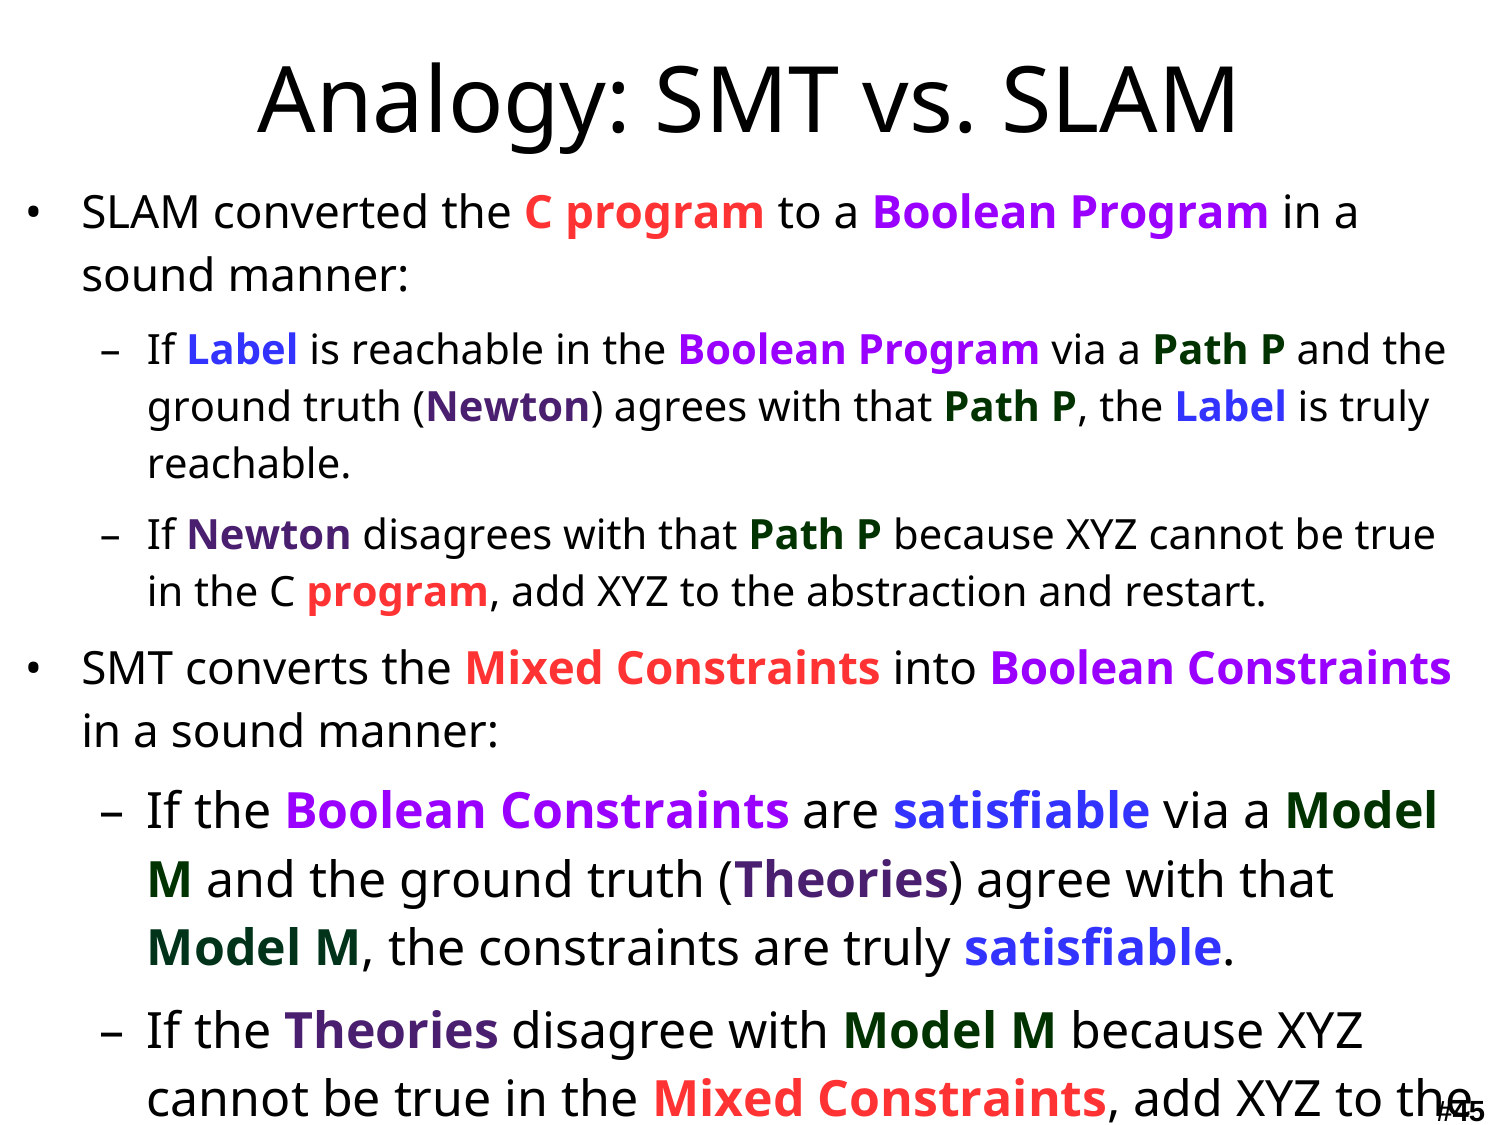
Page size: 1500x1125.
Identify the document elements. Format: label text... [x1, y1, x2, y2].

list SLAM converted the C program to a Boolean Program in a sound manner: If Label is reachable in the Boolean Program via a Path P and the ground truth (Newton) agrees with that Path P, the Label is truly reachable. If Newton disagrees with that Path P because XYZ cannot be true in the C program, add XYZ to the abstraction and restart. SMT converts the Mixed Constraints into Boolean Constraints in a sound manner: If the Boolean Constraints are satisfiable via a Model M and the ground truth (Theories) agree with that Model M, the constraints are truly satisfiable. If the Theories disagree with Model M because XYZ cannot be true in the Mixed Constraints, add XYZ to the constraints and restart. [24, 179, 1476, 1119]
title Analogy: SMT vs. SLAM [24, 3, 1476, 179]
